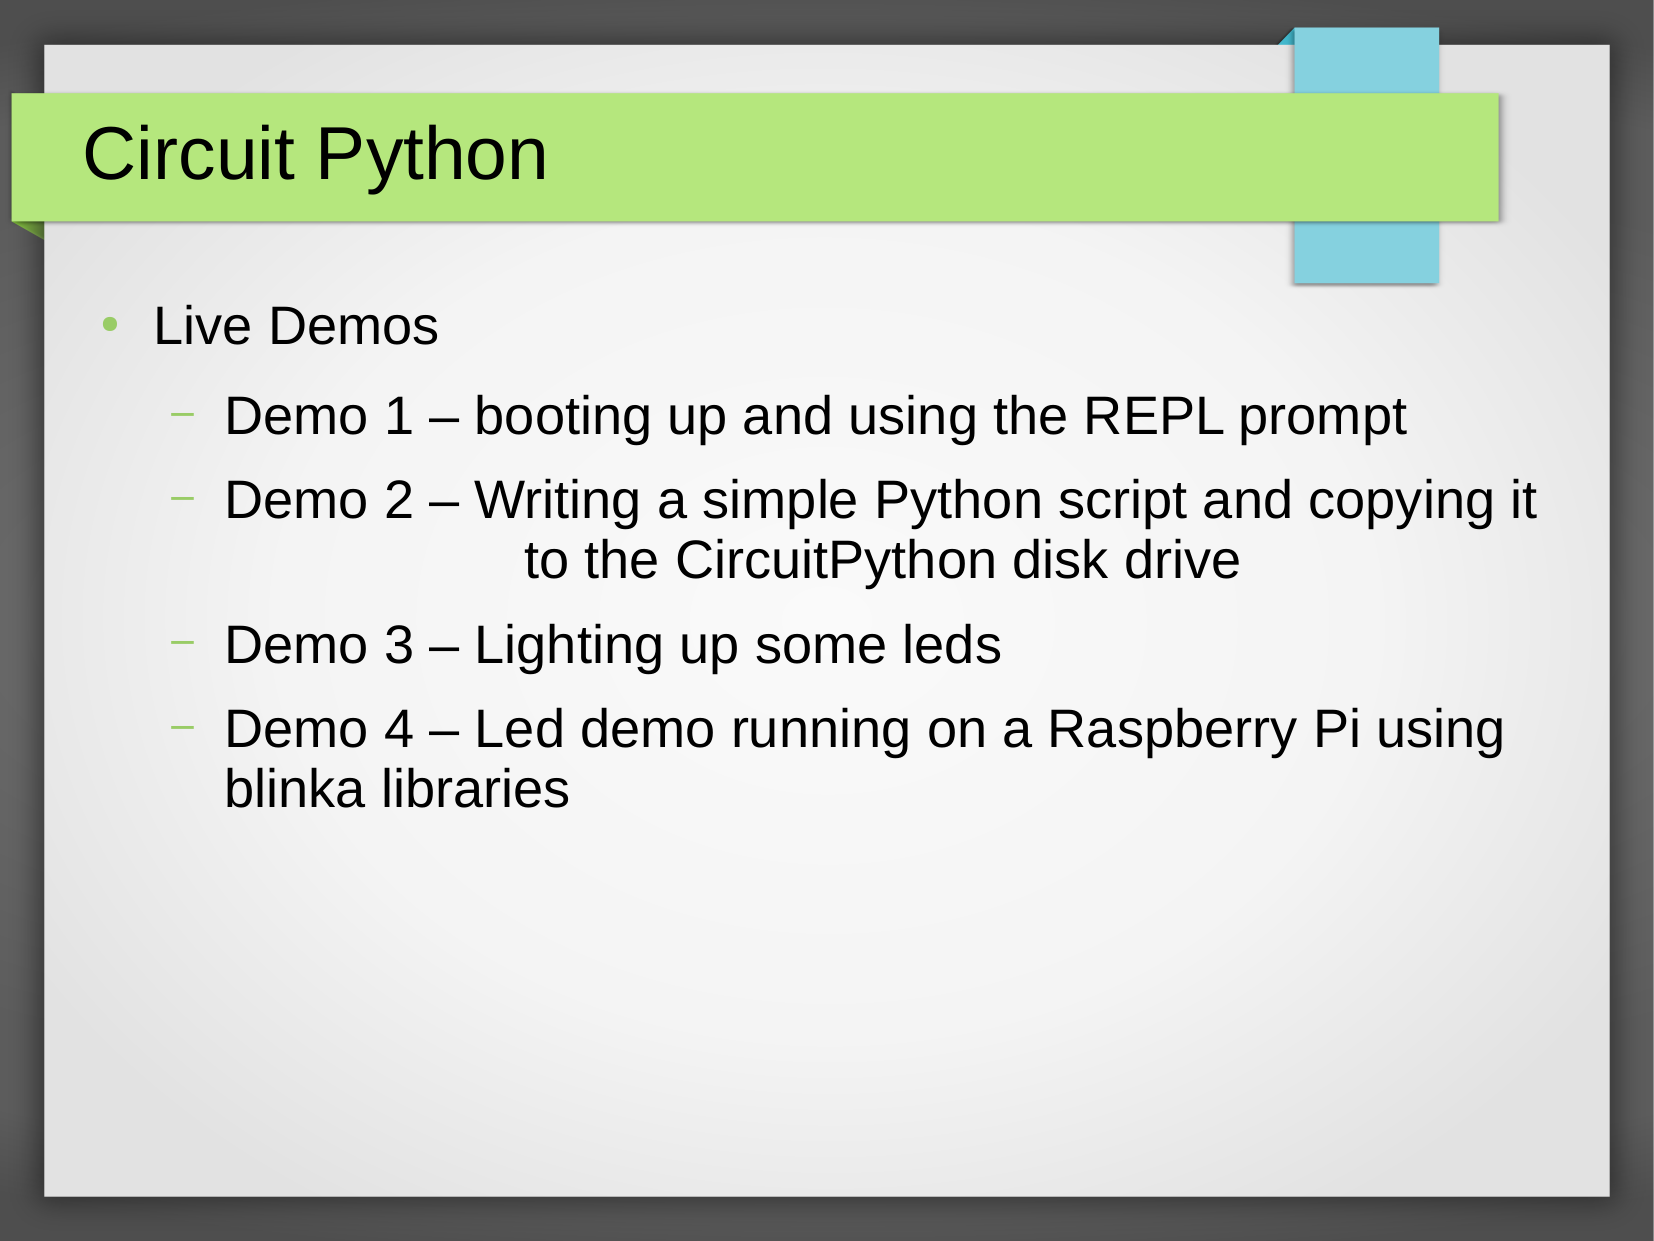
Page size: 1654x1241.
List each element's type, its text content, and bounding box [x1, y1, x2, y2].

list Live Demos Demo 1 – booting up and using the REPL prompt Demo 2 – Writing a simple Python script and copying it to the CircuitPython disk drive Demo 3 – Lighting up some leds Demo 4 – Led demo running on a Raspberry Pi using blinka libraries [82, 295, 1571, 1015]
picture [0, 0, 1654, 1241]
title Circuit Python [82, 94, 1264, 213]
